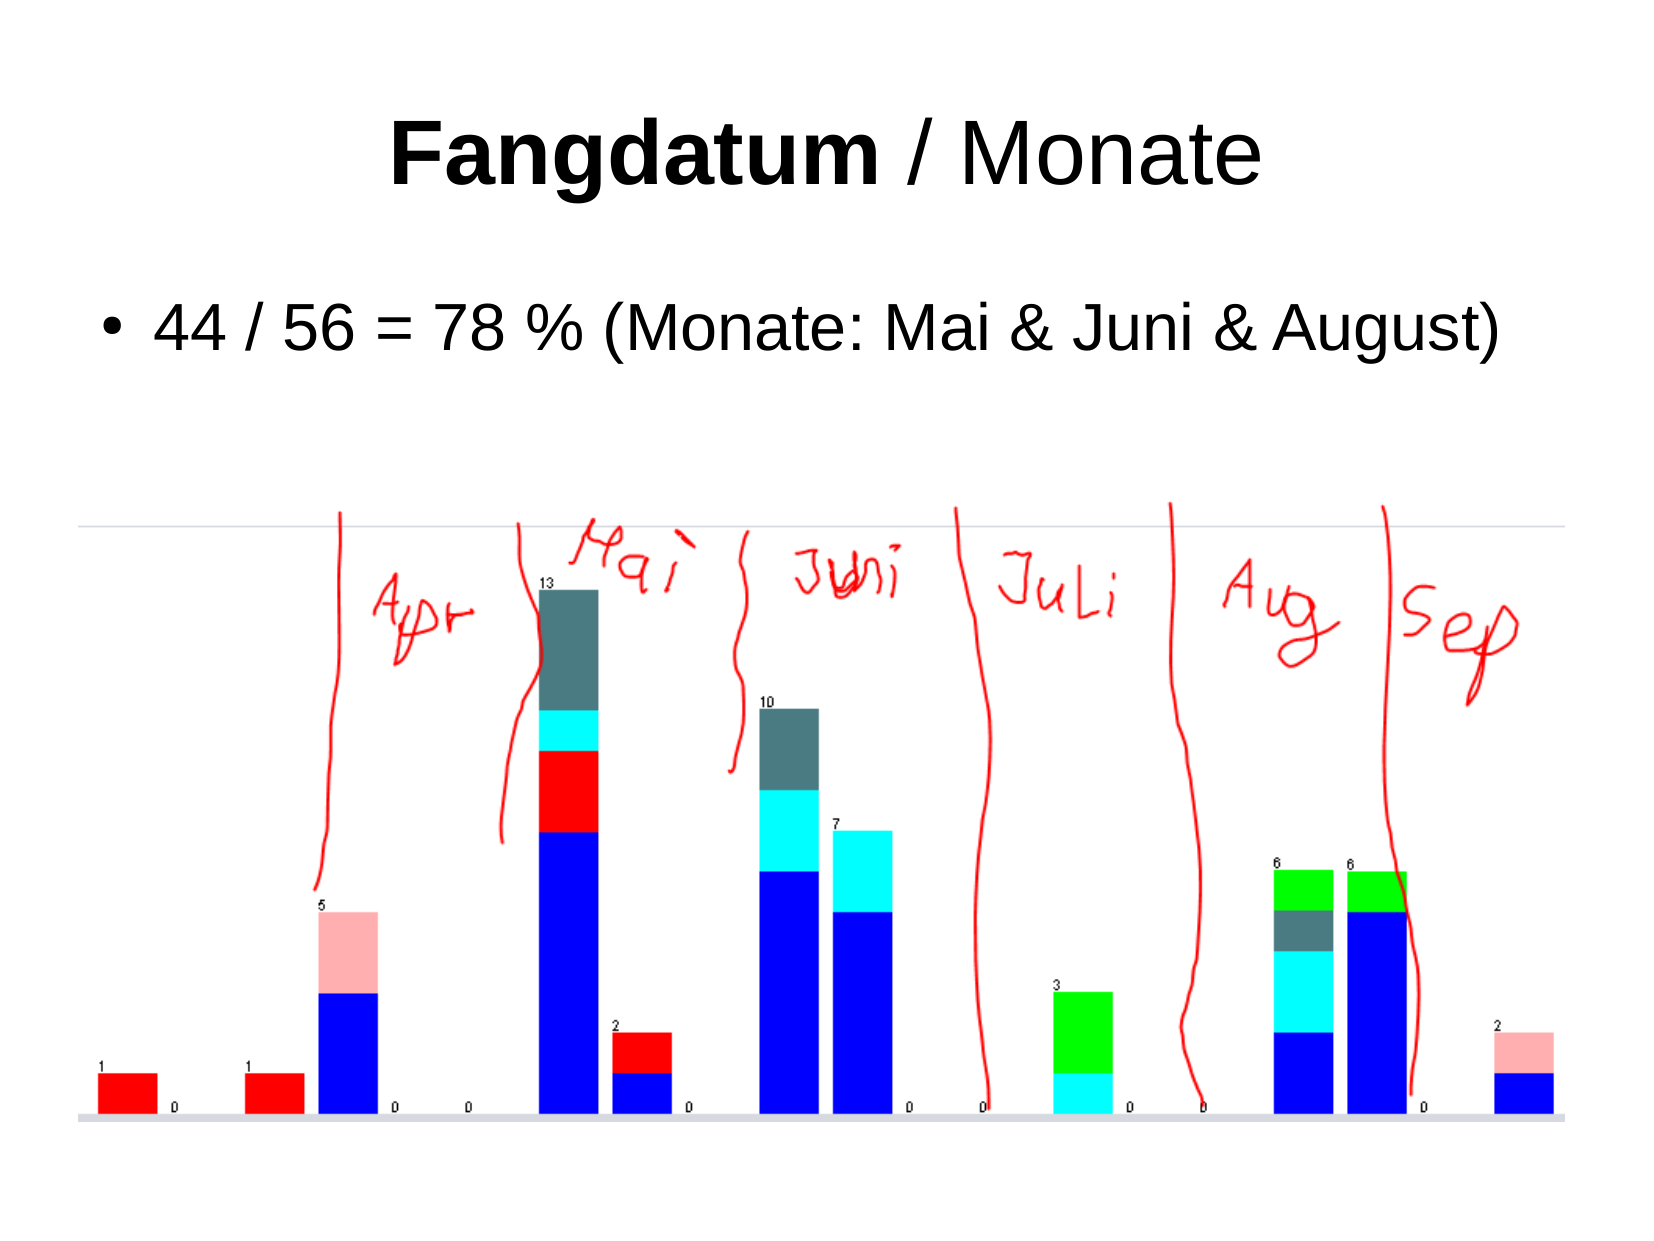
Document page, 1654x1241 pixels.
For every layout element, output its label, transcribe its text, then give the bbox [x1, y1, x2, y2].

list 44 / 56 = 78 % (Monate: Mai & Juni & August) [82, 290, 1571, 1109]
picture [78, 501, 1565, 1123]
title Fangdatum / Monate [82, 49, 1571, 257]
